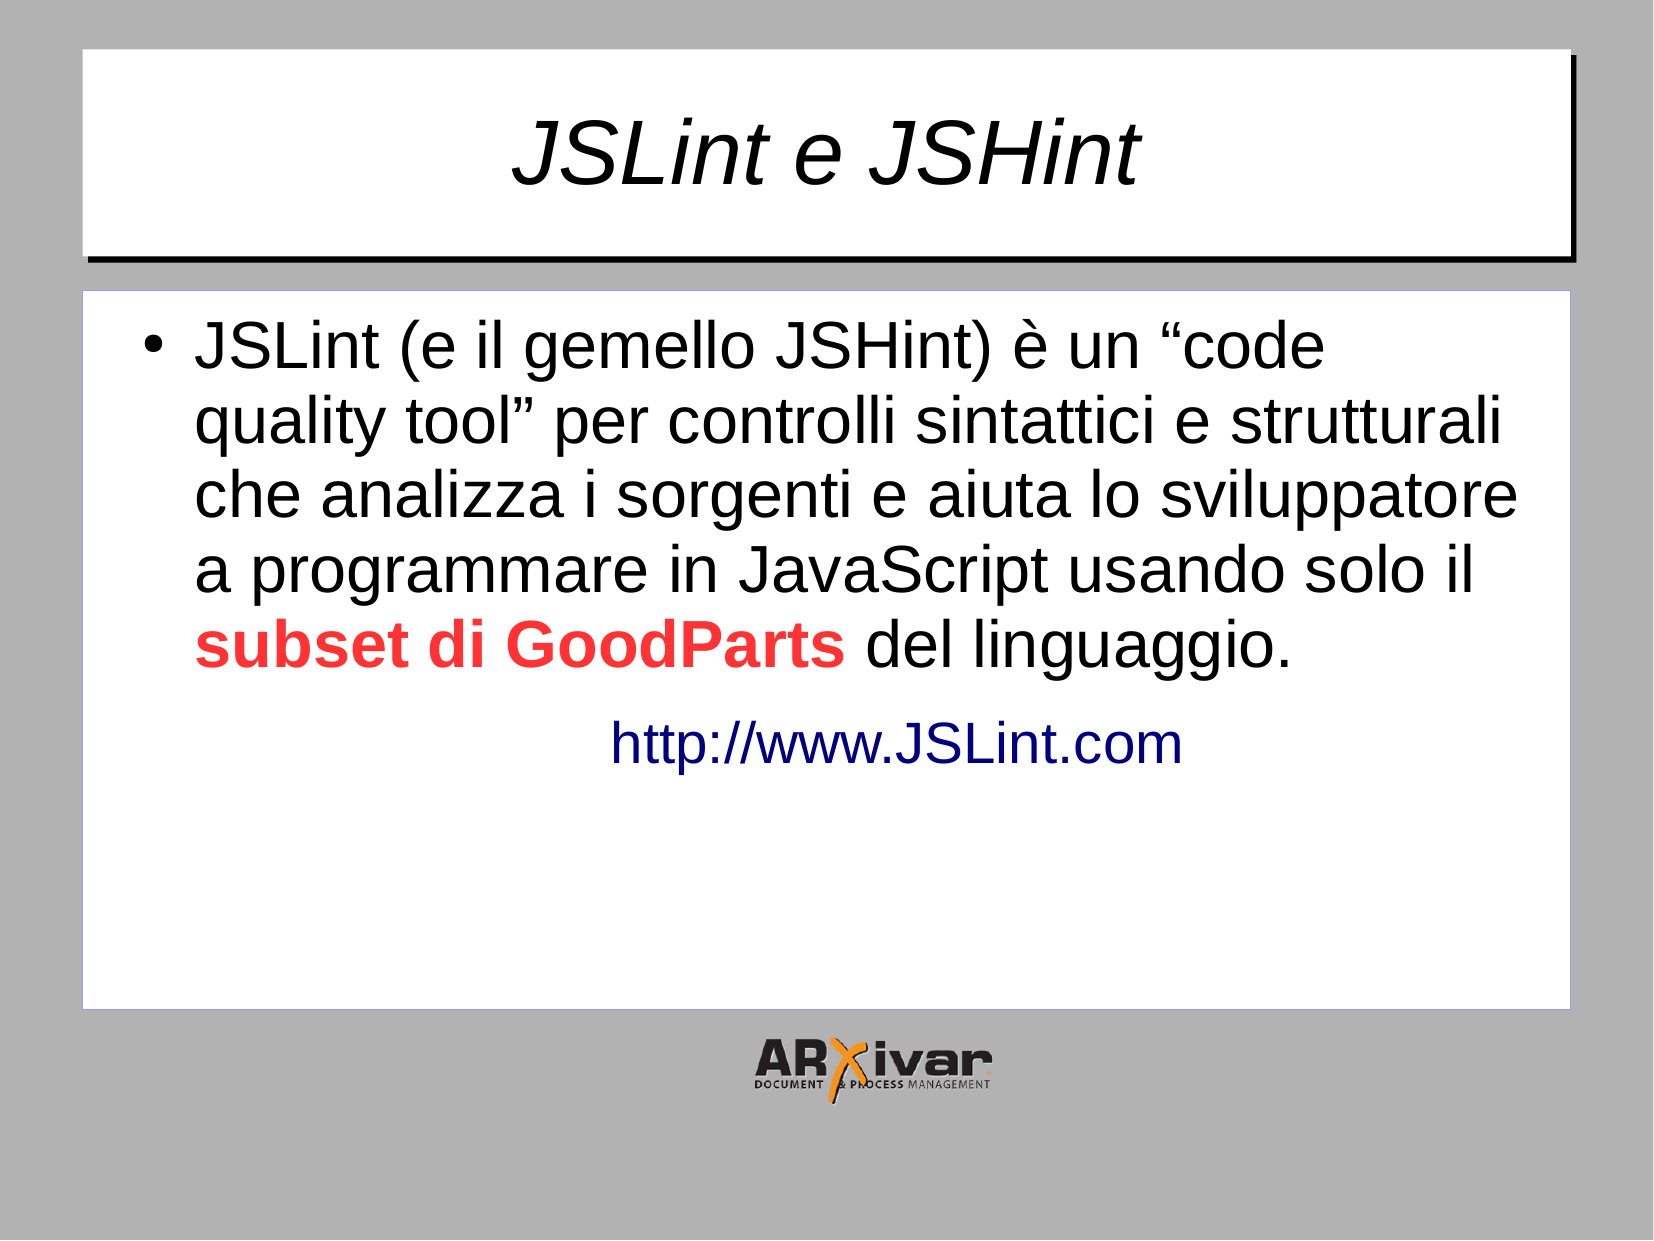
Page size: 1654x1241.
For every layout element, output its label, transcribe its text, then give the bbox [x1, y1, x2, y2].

list JSLint (e il gemello JSHint) è un “code quality tool” per controlli sintattici e strutturali che analizza i sorgenti e aiuta lo sviluppatore a programmare in JavaScript usando solo il subset di GoodParts del linguaggio. http://www.JSLint.com [82, 290, 1571, 1010]
title JSLint e JSHint [82, 49, 1571, 257]
picture [755, 1031, 993, 1111]
